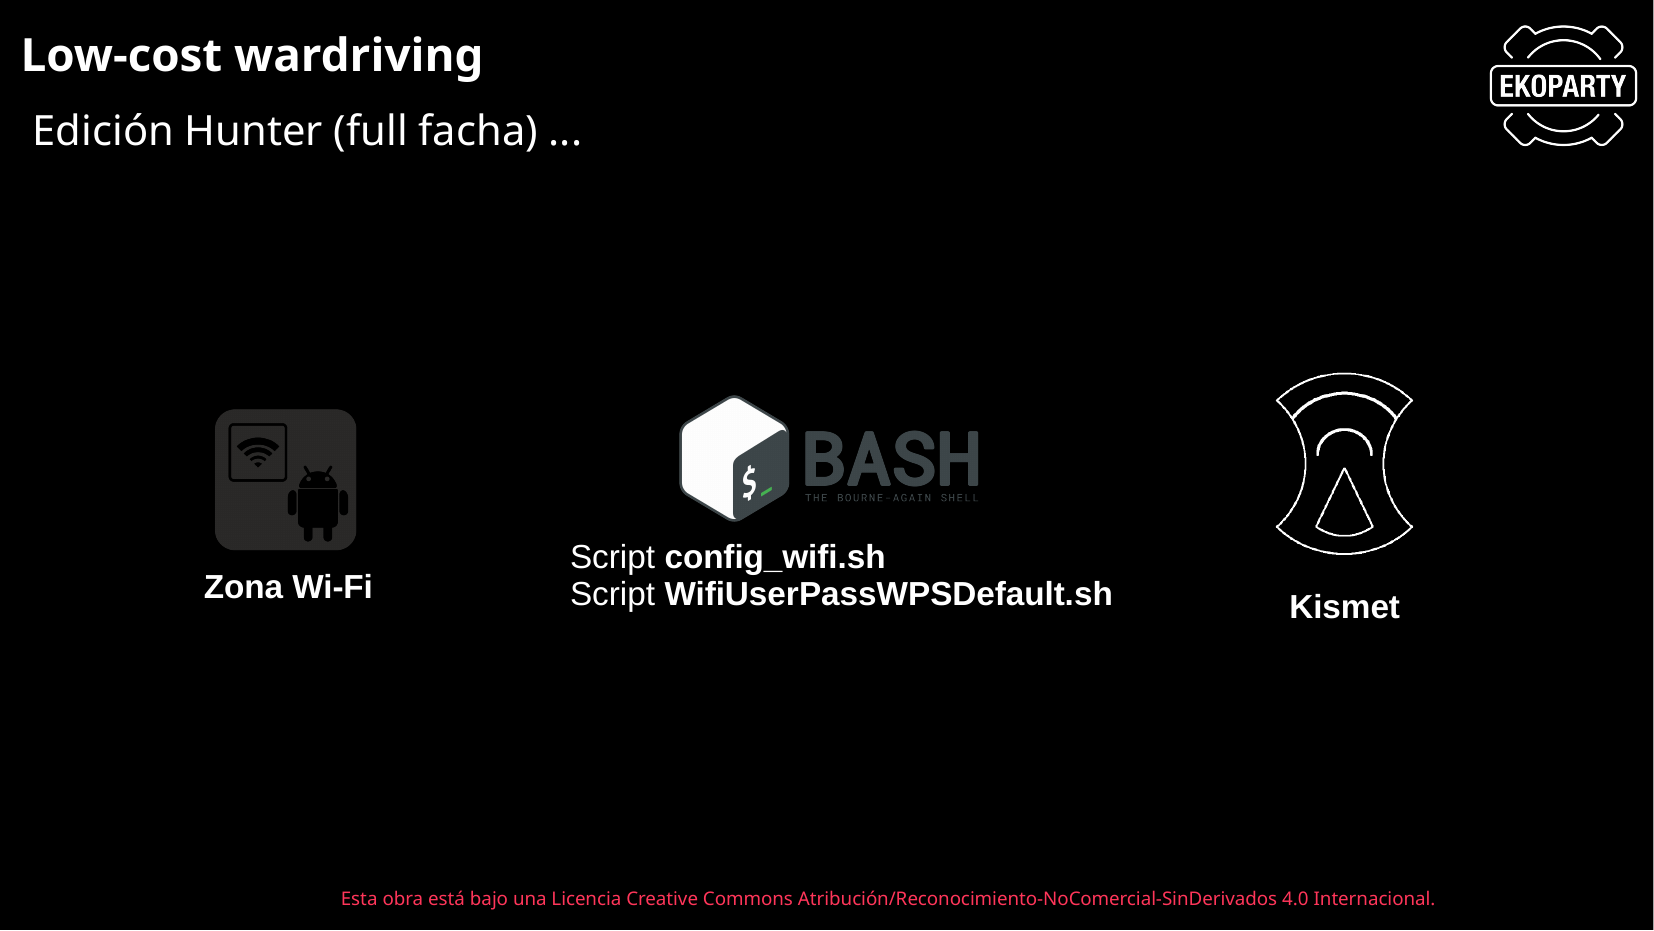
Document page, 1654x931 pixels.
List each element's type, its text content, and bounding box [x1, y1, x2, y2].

picture [212, 407, 358, 552]
text_box Esta obra está bajo una Licencia Creative Commons Atribución/Reconocimiento-NoComercial-SinDerivados 4.0 Internacional. [325, 878, 1654, 917]
text_box Edición Hunter (full facha) ... [17, 93, 1343, 161]
text_box Kismet [1274, 580, 1416, 638]
picture [1476, 0, 1654, 178]
picture [679, 395, 979, 522]
text_box Zona Wi-Fi [189, 561, 389, 618]
text_box Low-cost wardriving [5, 14, 1476, 87]
text_box Script config_wifi.sh Script WifiUserPassWPSDefault.sh [555, 531, 1128, 621]
picture [1241, 361, 1442, 562]
